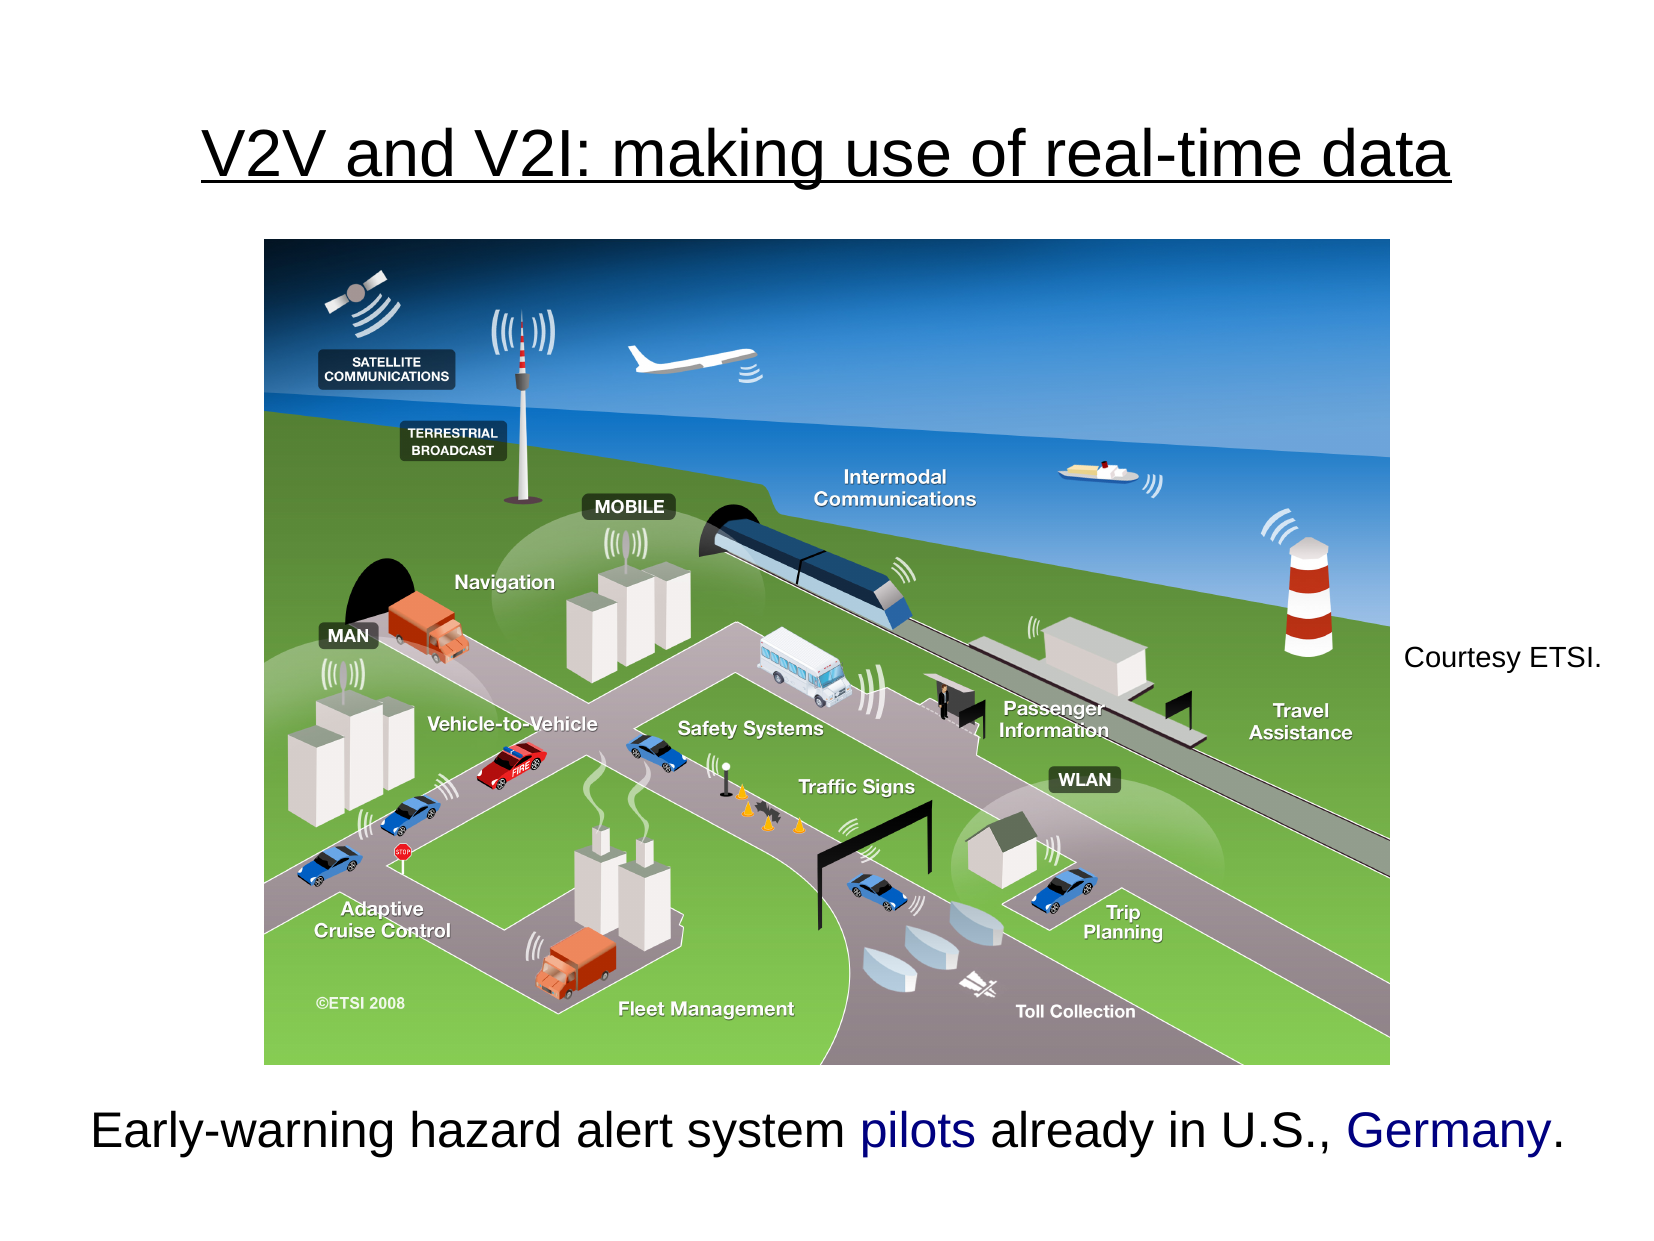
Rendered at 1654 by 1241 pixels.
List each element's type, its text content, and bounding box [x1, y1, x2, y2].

text_box Courtesy ETSI. [1389, 633, 1618, 681]
title V2V and V2I: making use of real-time data [82, 49, 1571, 257]
text_box Early-warning hazard alert system pilots already in U.S., Germany. [75, 1095, 1583, 1166]
picture [264, 239, 1390, 1066]
